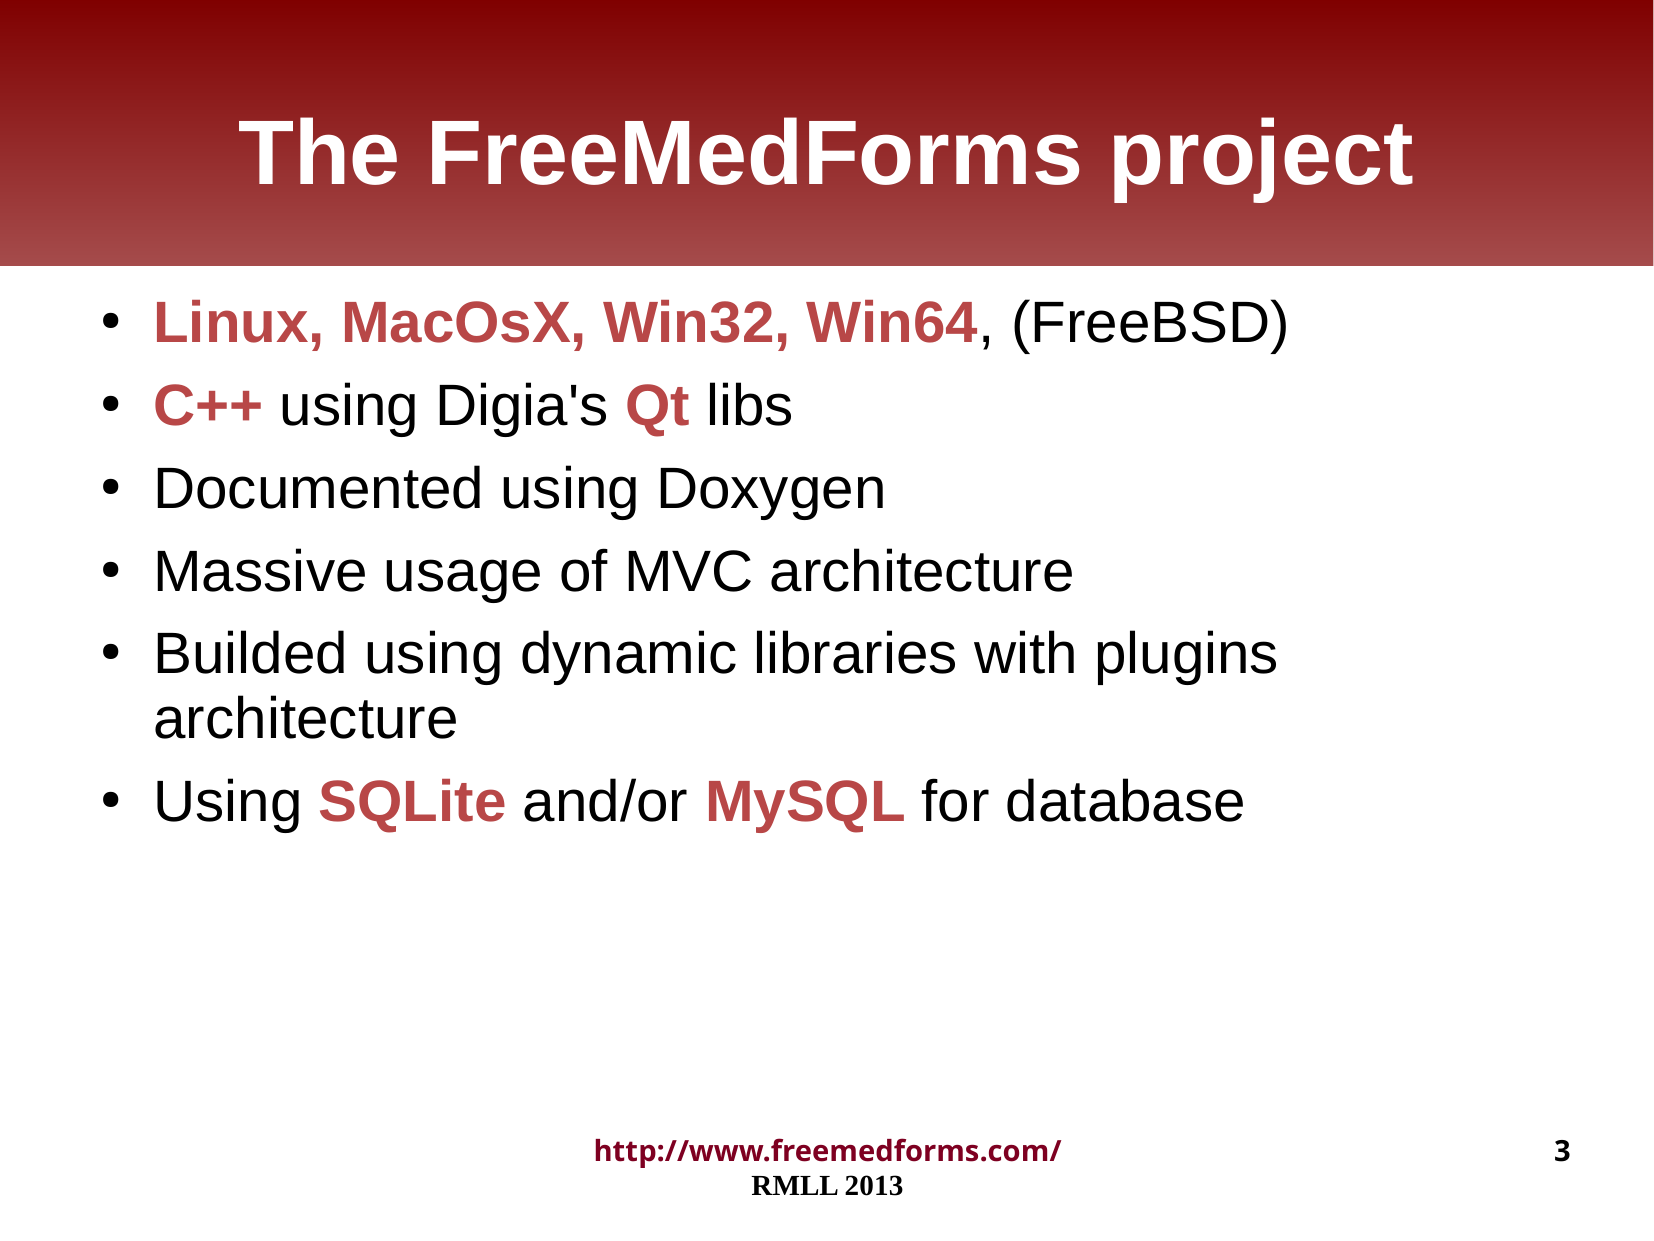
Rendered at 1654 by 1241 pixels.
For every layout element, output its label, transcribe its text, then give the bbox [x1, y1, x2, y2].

list Linux, MacOsX, Win32, Win64, (FreeBSD) C++ using Digia's Qt libs Documented using Doxygen Massive usage of MVC architecture Builded using dynamic libraries with plugins architecture Using SQLite and/or MySQL for database [82, 290, 1571, 916]
title The FreeMedForms project [29, 49, 1625, 257]
